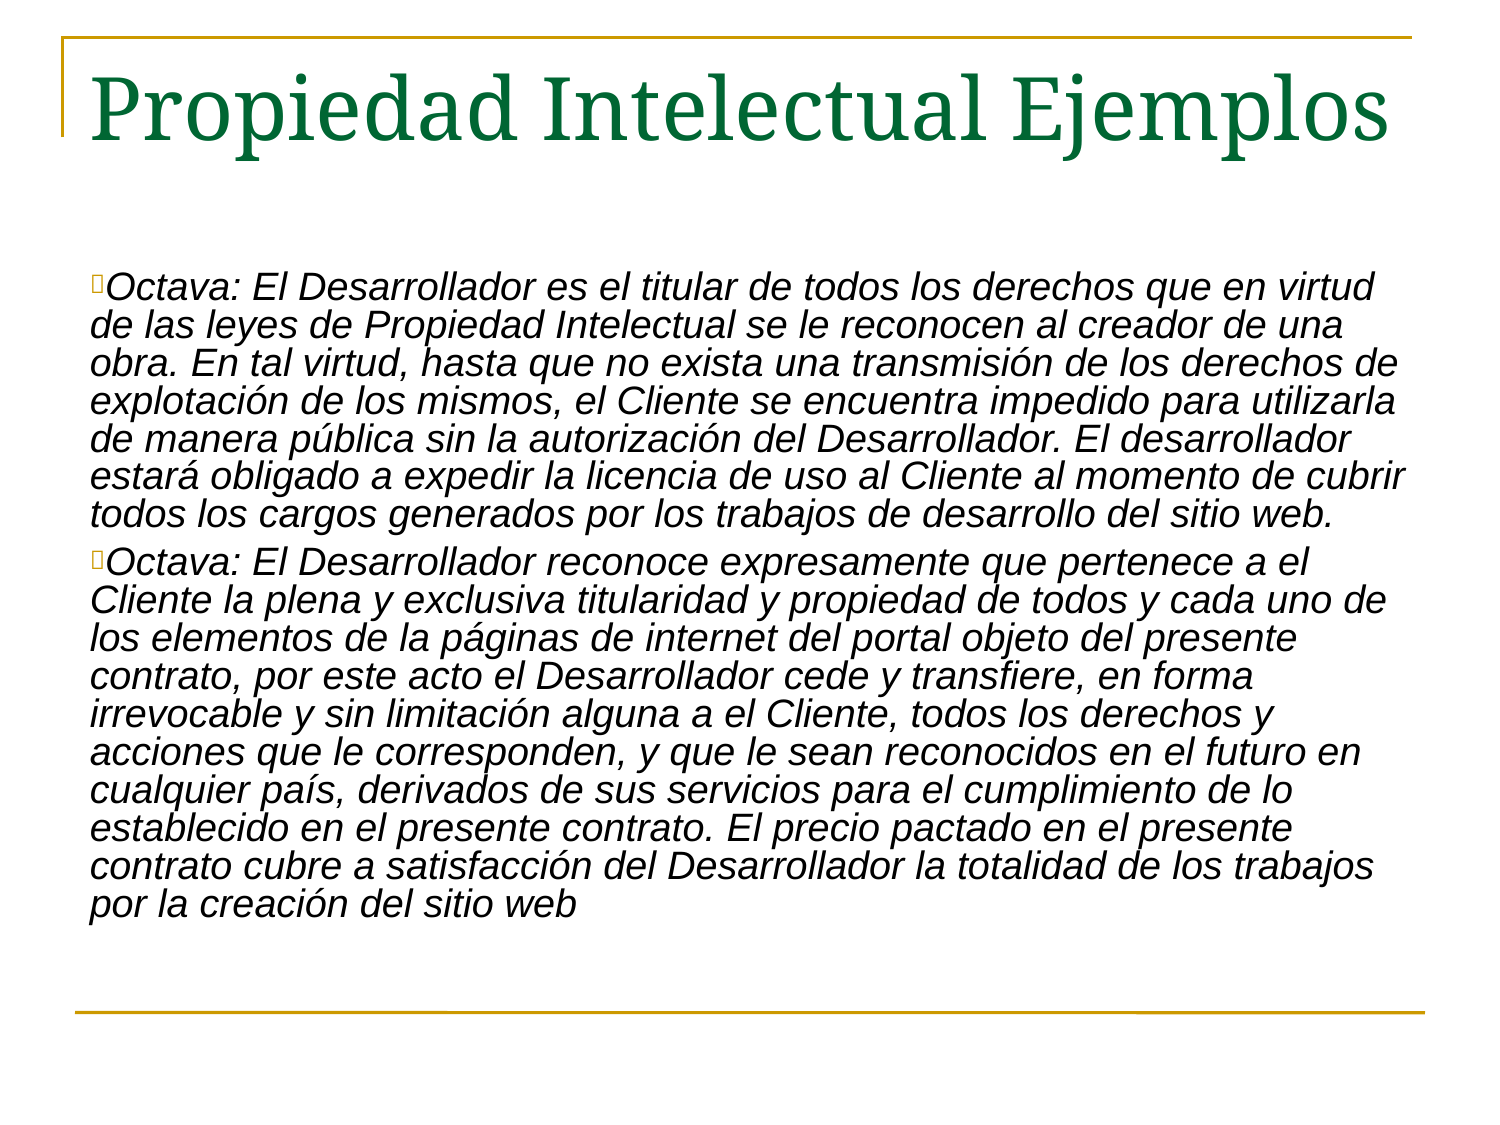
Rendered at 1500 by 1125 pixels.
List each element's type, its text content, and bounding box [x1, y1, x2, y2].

title Propiedad Intelectual Ejemplos [75, 45, 1425, 233]
list Octava: El Desarrollador es el titular de todos los derechos que en virtud de las leyes de Propiedad Intelectual se le reconocen al creador de una obra. En tal virtud, hasta que no exista una transmisión de los derechos de explotación de los mismos, el Cliente se encuentra impedido para utilizarla de manera pública sin la autorización del Desarrollador. El desarrollador estará obligado a expedir la licencia de uso al Cliente al momento de cubrir todos los cargos generados por los trabajos de desarrollo del sitio web. Octava: El Desarrollador reconoce expresamente que pertenece a el Cliente la plena y exclusiva titularidad y propiedad de todos y cada uno de los elementos de la páginas de internet del portal objeto del presente contrato, por este acto el Desarrollador cede y transfiere, en forma irrevocable y sin limitación alguna a el Cliente, todos los derechos y acciones que le corresponden, y que le sean reconocidos en el futuro en cualquier país, derivados de sus servicios para el cumplimiento de lo establecido en el presente contrato. El precio pactado en el presente contrato cubre a satisfacción del Desarrollador la totalidad de los trabajos por la creación del sitio web [75, 262, 1425, 1006]
